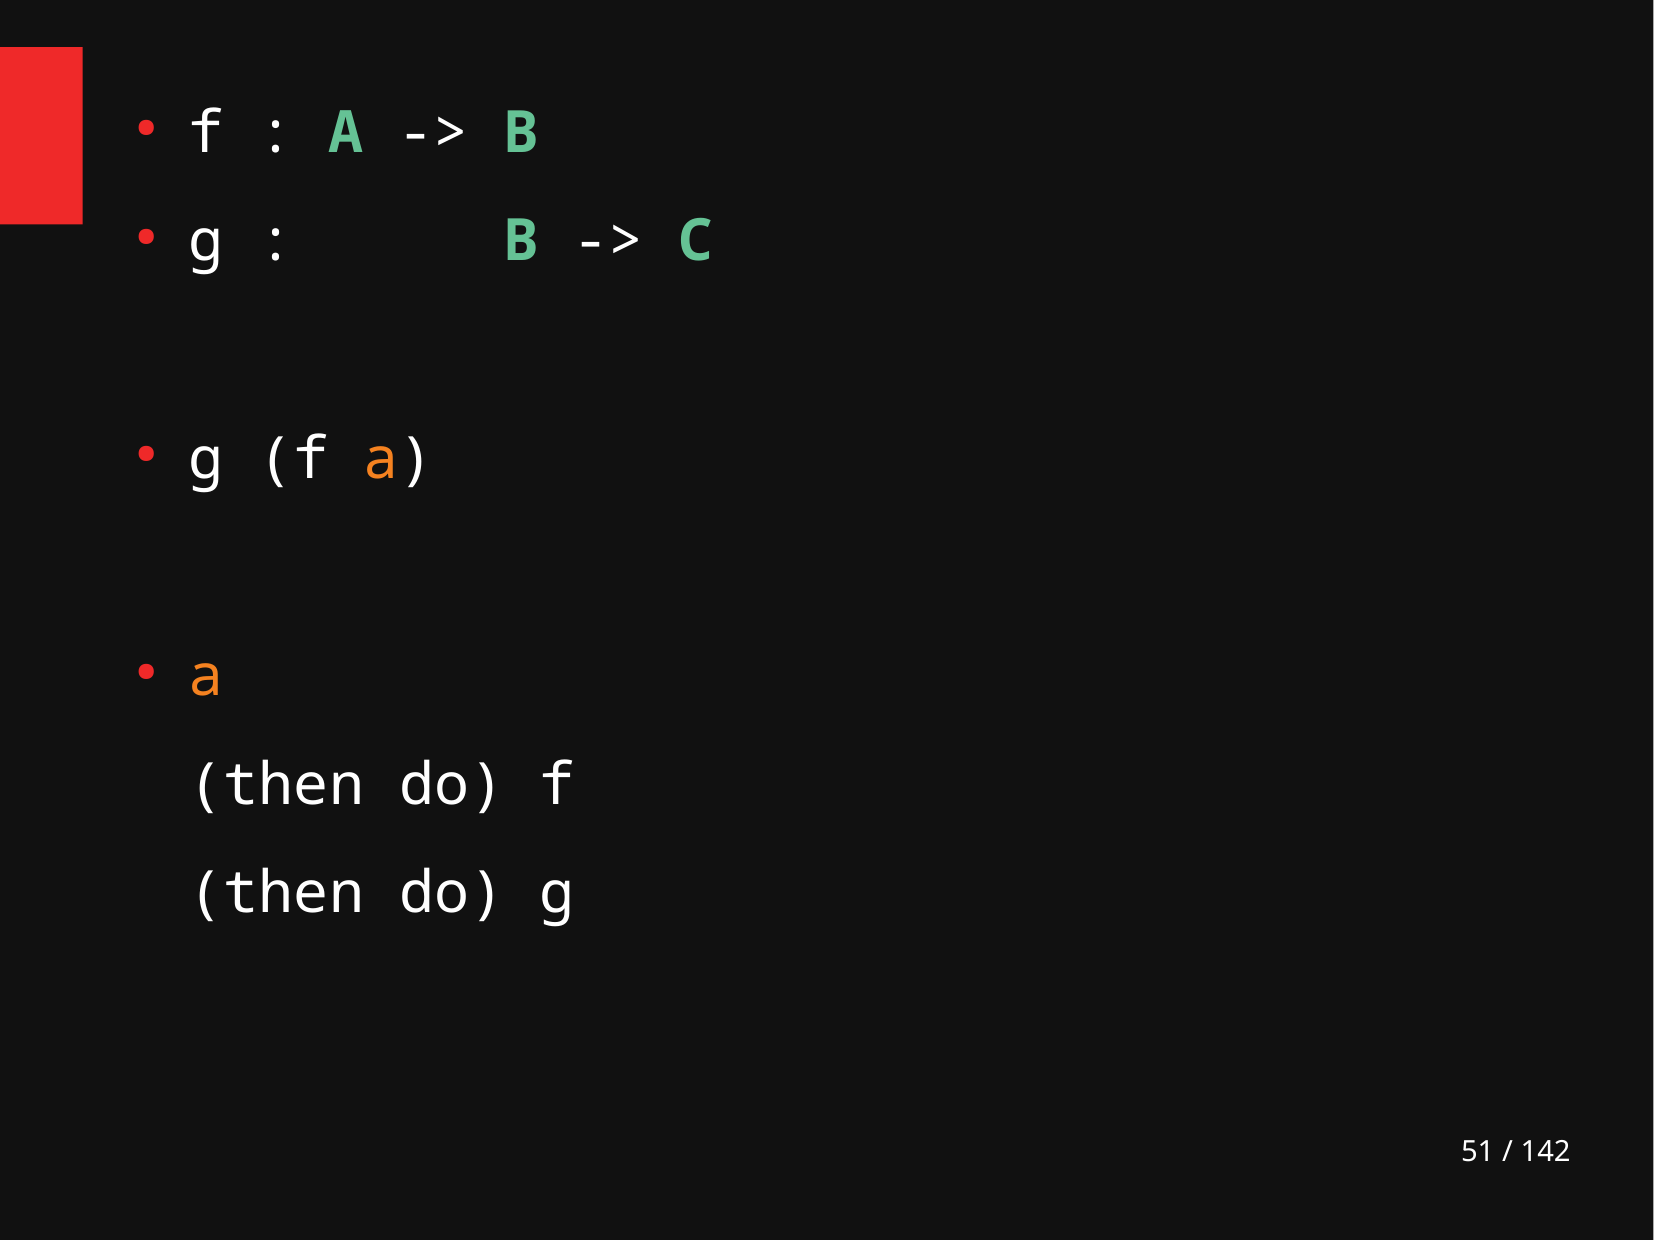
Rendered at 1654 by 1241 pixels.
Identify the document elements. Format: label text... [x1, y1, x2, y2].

list f : A -> B g : B -> C g (f a) a (then do) f (then do) g [118, 90, 1536, 1074]
